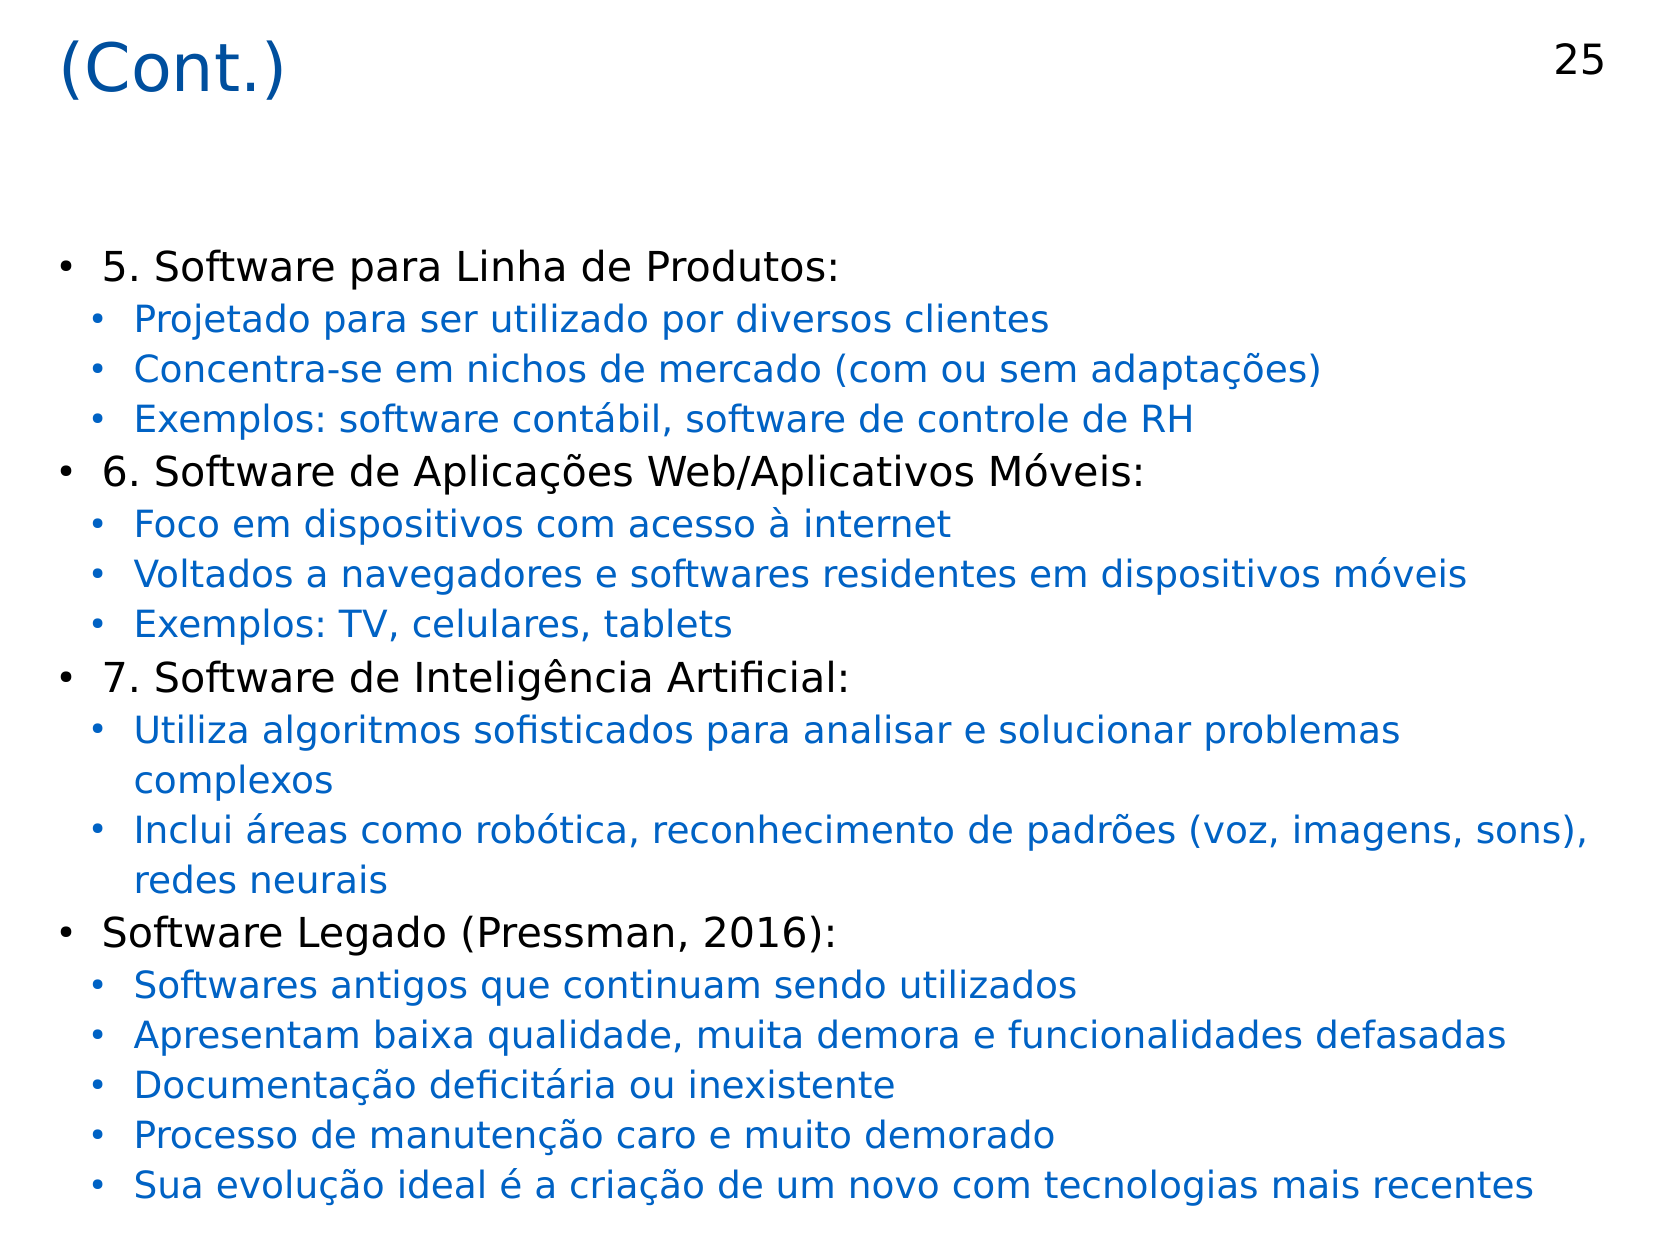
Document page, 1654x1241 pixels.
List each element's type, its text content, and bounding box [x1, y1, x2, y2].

list 5. Software para Linha de Produtos: Projetado para ser utilizado por diversos clientes Concentra-se em nichos de mercado (com ou sem adaptações) Exemplos: software contábil, software de controle de RH 6. Software de Aplicações Web/Aplicativos Móveis: Foco em dispositivos com acesso à internet Voltados a navegadores e softwares residentes em dispositivos móveis Exemplos: TV, celulares, tablets 7. Software de Inteligência Artificial: Utiliza algoritmos sofisticados para analisar e solucionar problemas complexos Inclui áreas como robótica, reconhecimento de padrões (voz, imagens, sons), redes neurais Software Legado (Pressman, 2016): Softwares antigos que continuam sendo utilizados Apresentam baixa qualidade, muita demora e funcionalidades defasadas Documentação deficitária ou inexistente Processo de manutenção caro e muito demorado Sua evolução ideal é a criação de um novo com tecnologias mais recentes [59, 236, 1595, 1211]
title (Cont.) [59, 29, 1506, 148]
